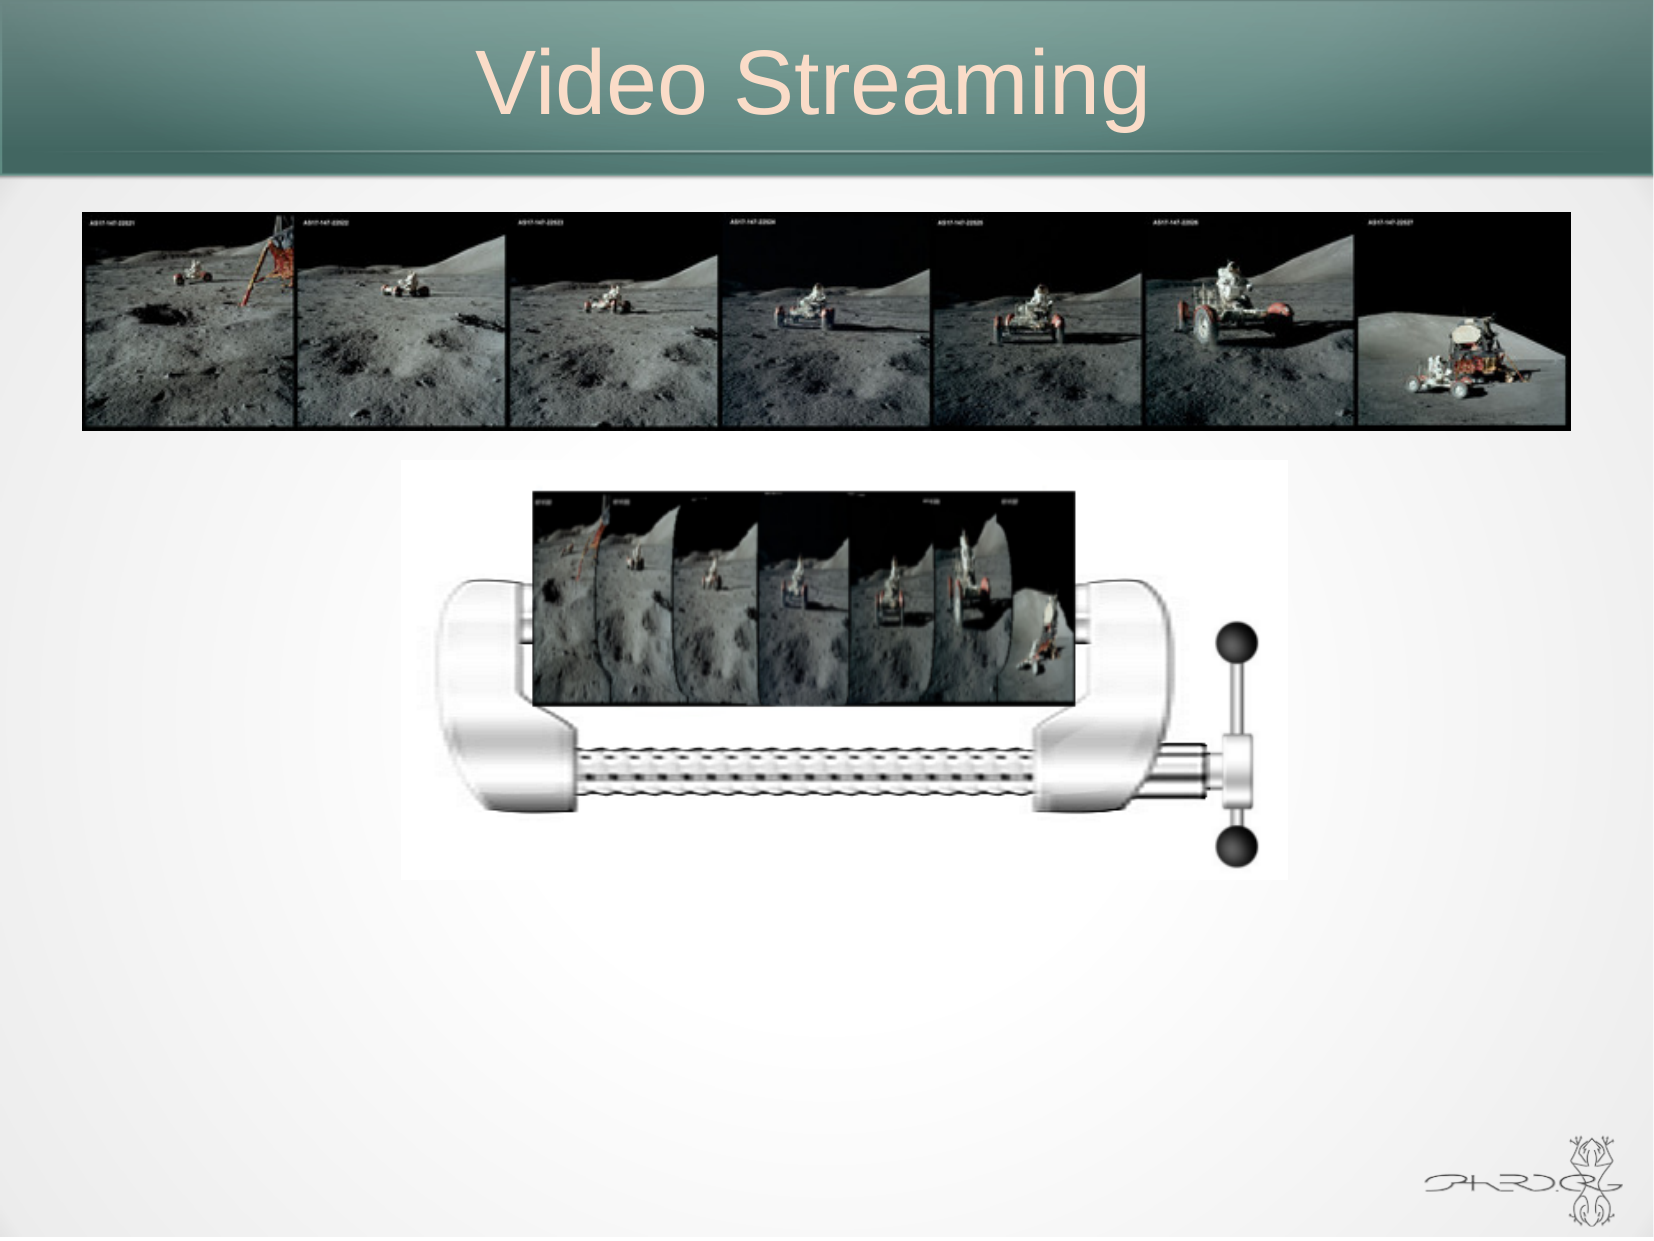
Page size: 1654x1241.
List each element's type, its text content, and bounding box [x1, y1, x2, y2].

title Video Streaming [82, 11, 1571, 154]
picture [0, 0, 1654, 1237]
